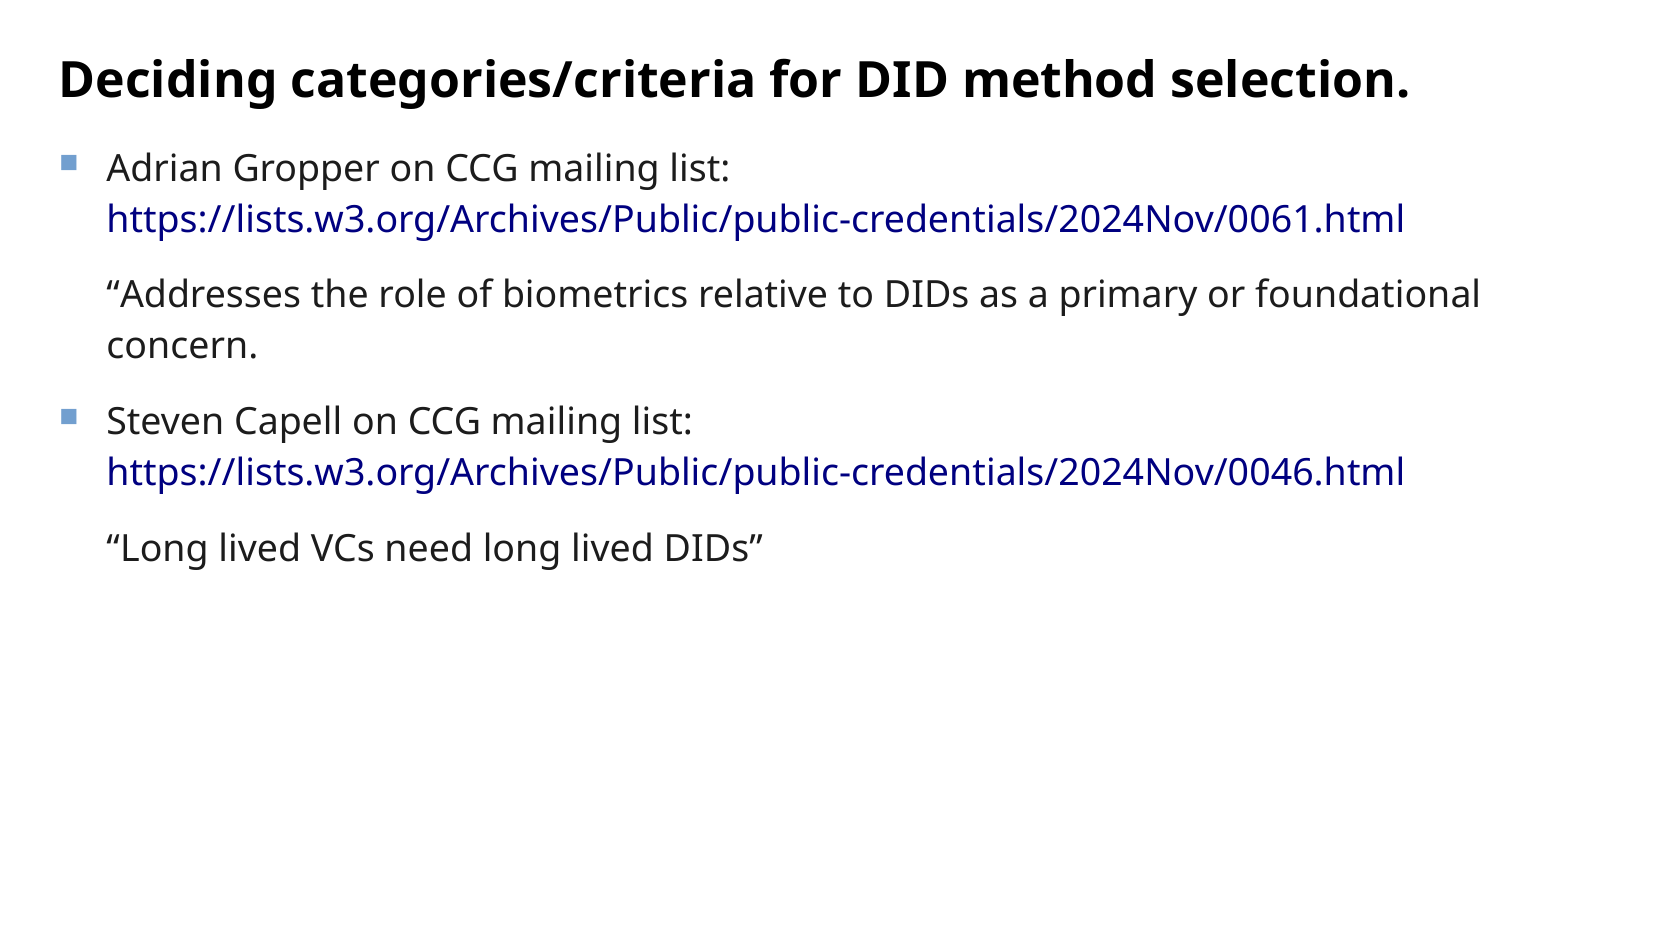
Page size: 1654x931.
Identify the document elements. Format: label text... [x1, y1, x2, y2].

title Deciding categories/criteria for DID method selection. [0, 44, 1595, 178]
list Adrian Gropper on CCG mailing list: https://lists.w3.org/Archives/Public/public-credentials/2024Nov/0061.html “Addresses the role of biometrics relative to DIDs as a primary or foundational concern. Steven Capell on CCG mailing list: https://lists.w3.org/Archives/Public/public-credentials/2024Nov/0046.html “Long lived VCs need long lived DIDs” [59, 141, 1583, 668]
